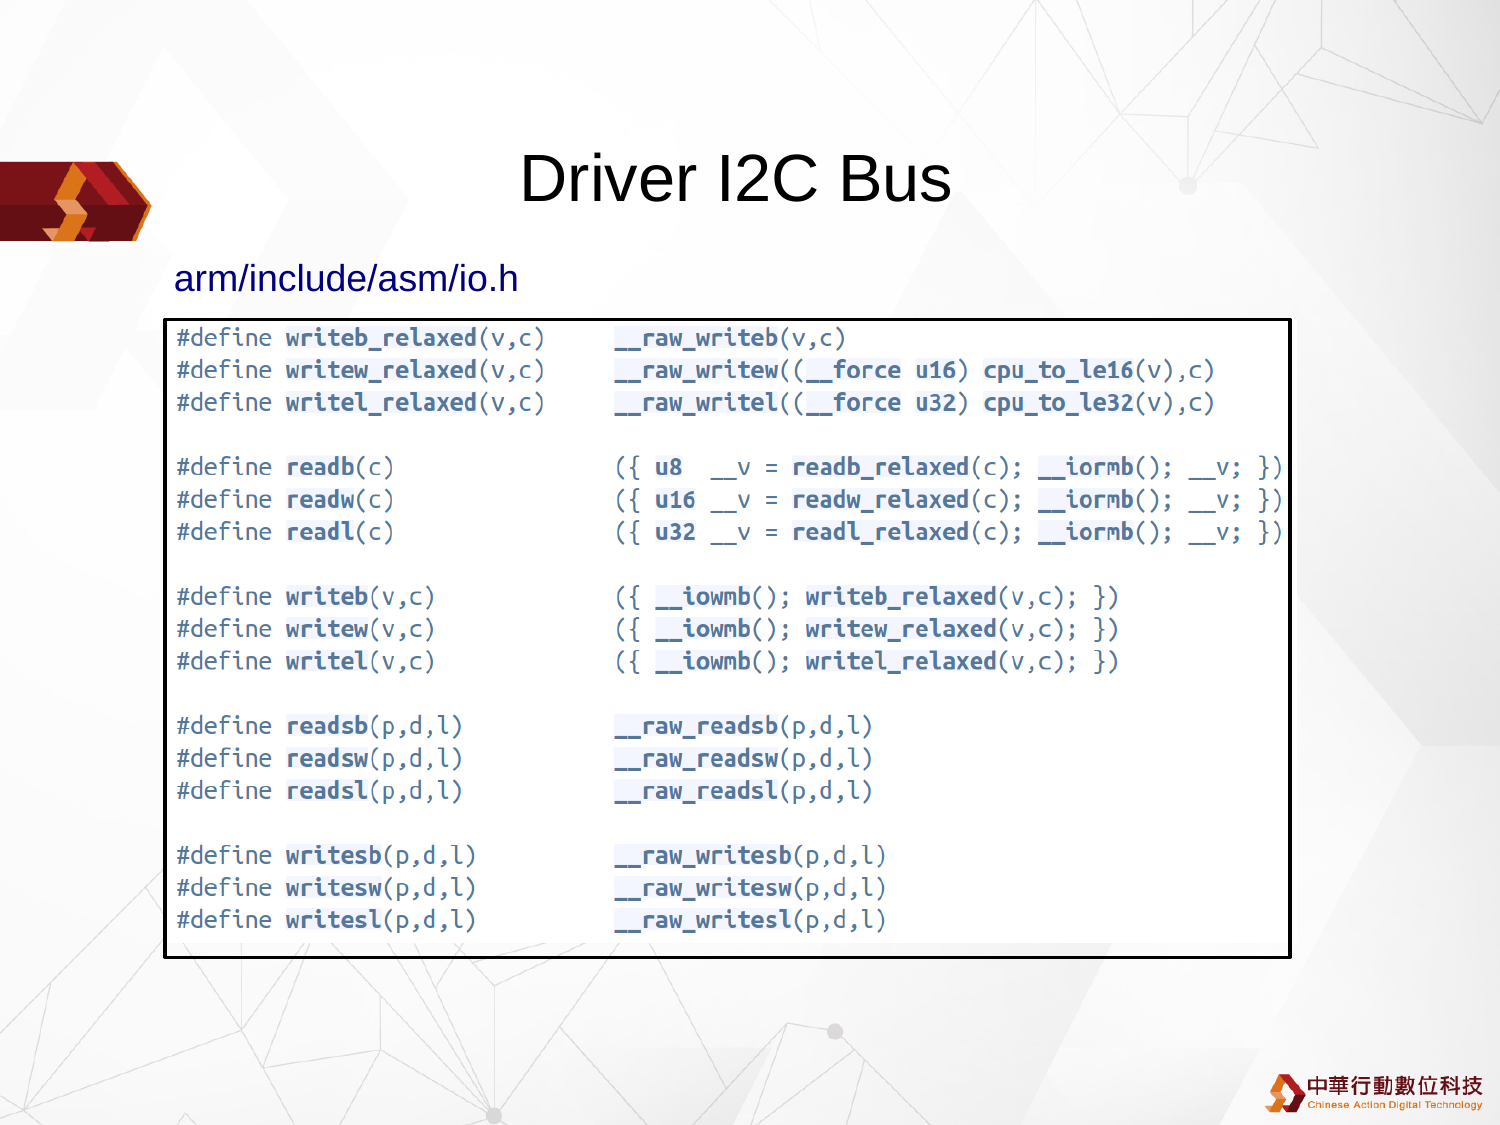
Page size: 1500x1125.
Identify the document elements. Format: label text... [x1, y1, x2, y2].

title Driver I2C Bus [107, 101, 1367, 255]
picture [0, 0, 1500, 1125]
text_box arm/include/asm/io.h [159, 246, 622, 314]
